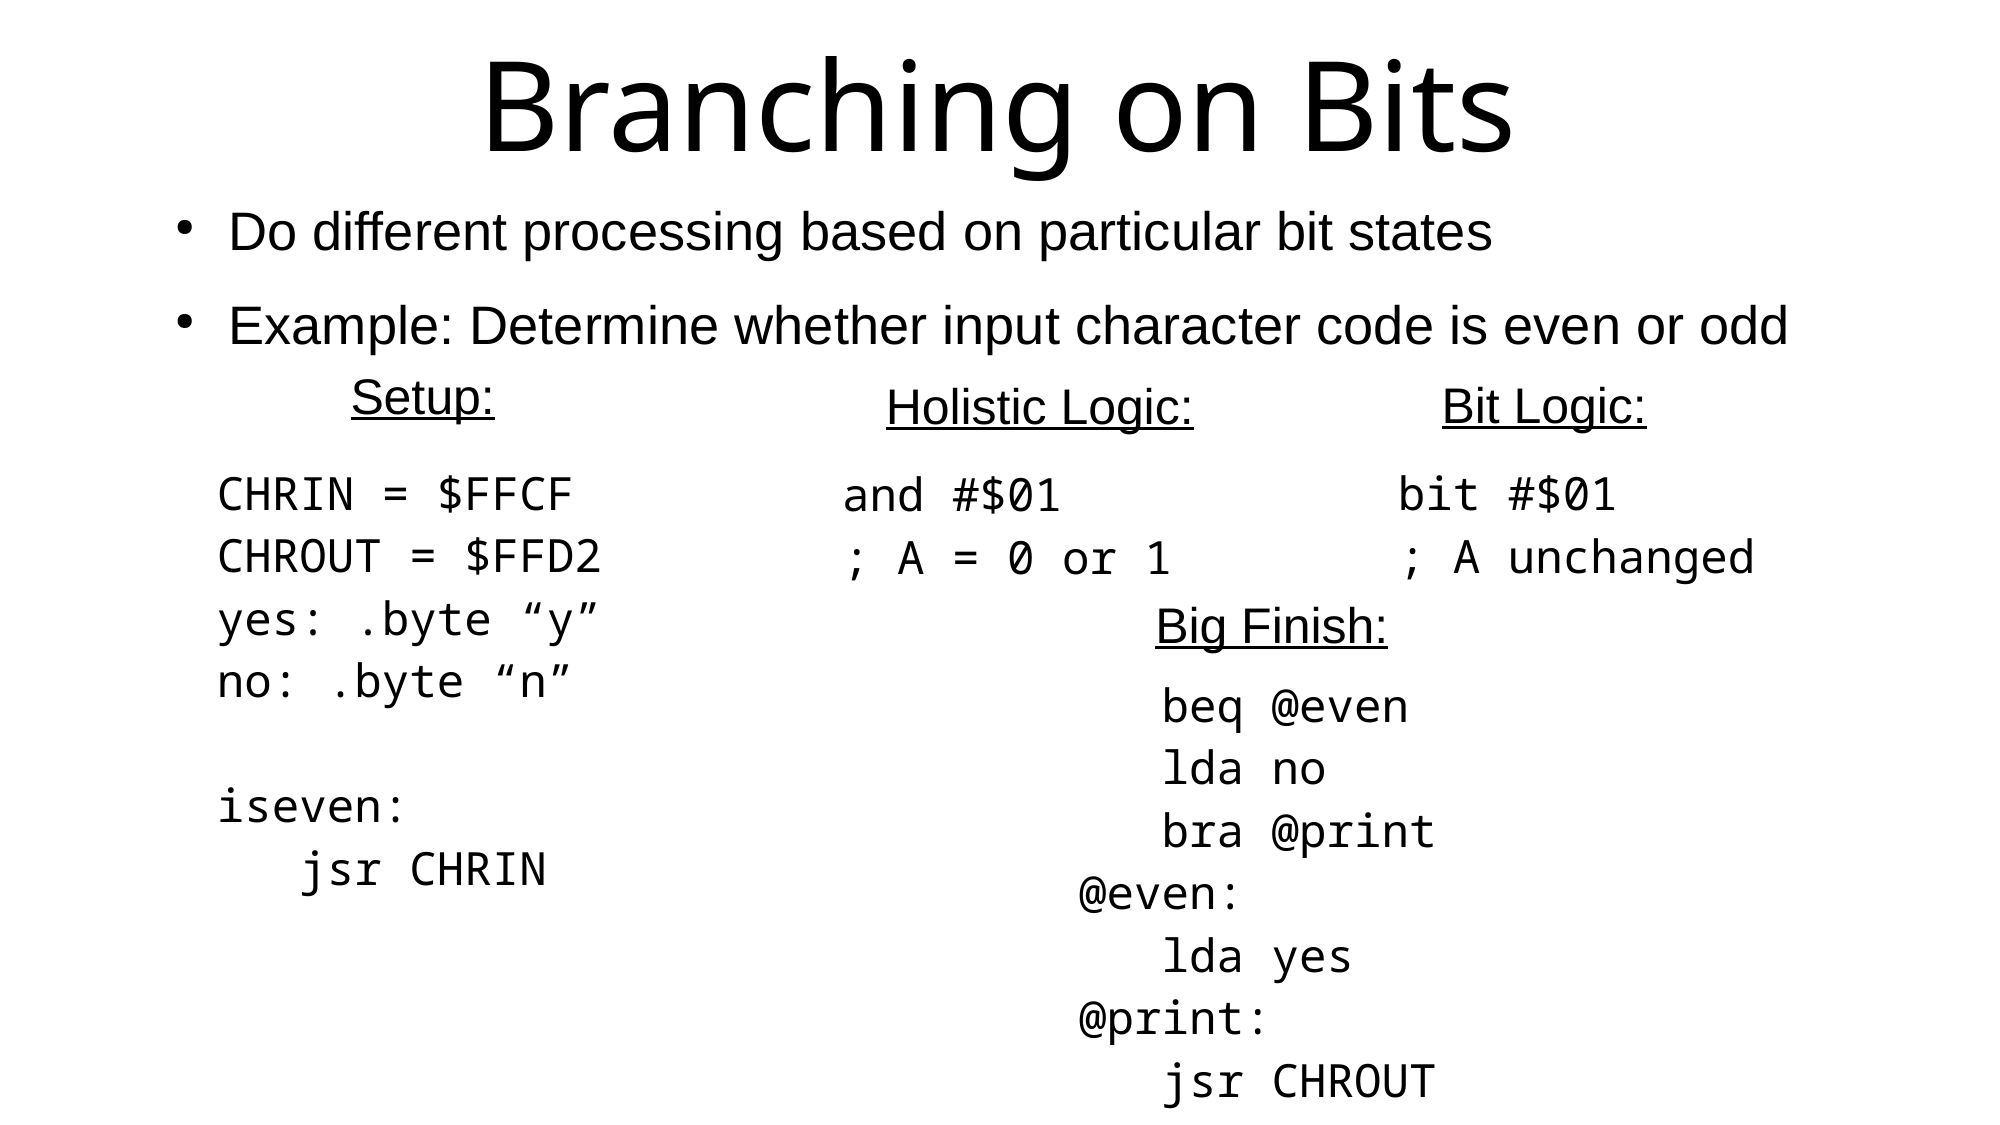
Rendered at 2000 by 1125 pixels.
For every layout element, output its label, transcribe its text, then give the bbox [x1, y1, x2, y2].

text_box Bit Logic: [1426, 370, 1779, 442]
title Branching on Bits [30, 27, 1966, 194]
list Do different processing based on particular bit states Example: Determine whether input character code is even or odd [142, 194, 1868, 483]
text_box Setup: [335, 362, 527, 433]
text_box CHRIN = $FFCF CHROUT = $FFD2 yes: .byte “y” no: .byte “n” iseven: jsr CHRIN [202, 453, 759, 1060]
text_box bit #$01 ; A unchanged [1383, 454, 1843, 591]
text_box Holistic Logic: [871, 371, 1223, 443]
text_box and #$01 ; A = 0 or 1 [827, 455, 1287, 593]
text_box Big Finish: [1140, 590, 1493, 662]
text_box beq @even lda no bra @print @even: lda yes @print: jsr CHROUT rts [1064, 665, 1524, 1093]
